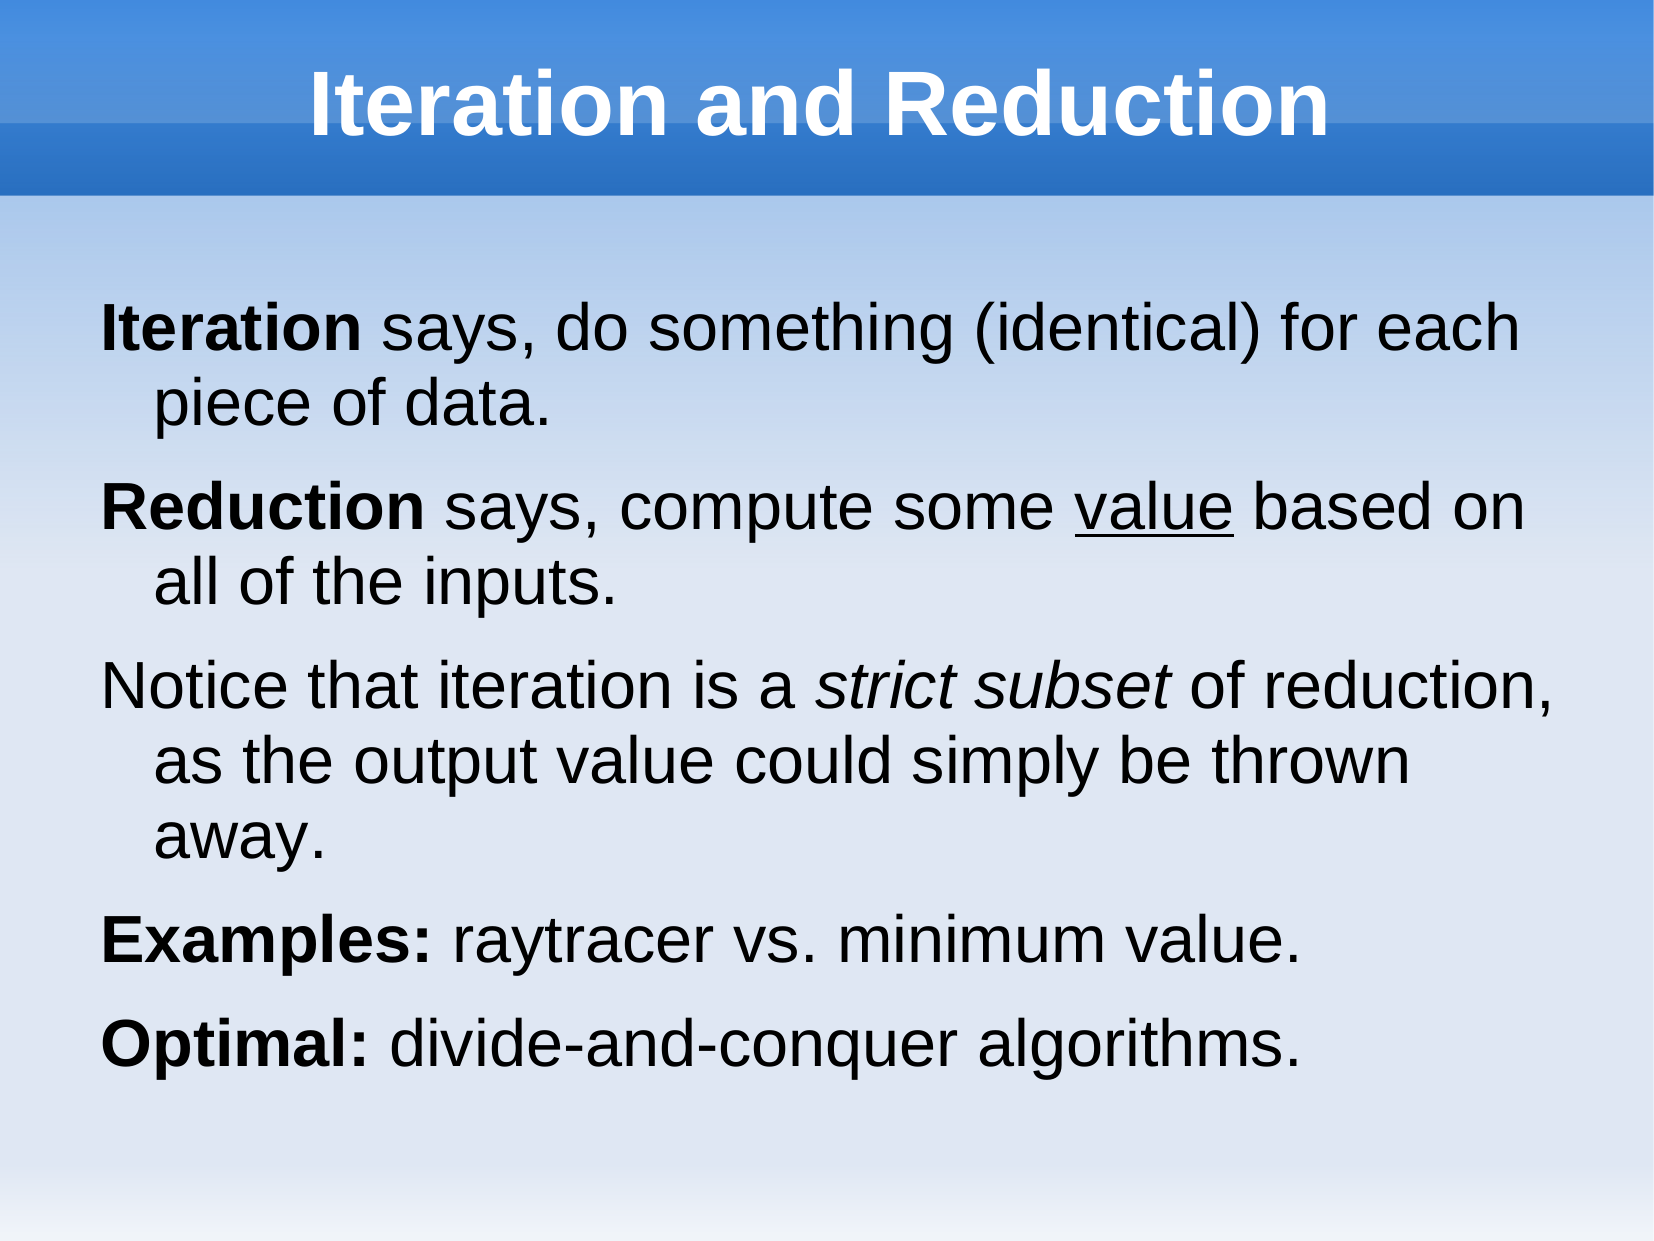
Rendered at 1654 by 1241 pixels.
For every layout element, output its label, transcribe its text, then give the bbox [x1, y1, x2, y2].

list Iteration says, do something (identical) for each piece of data. Reduction says, compute some value based on all of the inputs. Notice that iteration is a strict subset of reduction, as the output value could simply be thrown away. Examples: raytracer vs. minimum value. Optimal: divide-and-conquer algorithms. [82, 290, 1571, 1109]
picture [0, 0, 1654, 1241]
title Iteration and Reduction [76, 0, 1565, 208]
